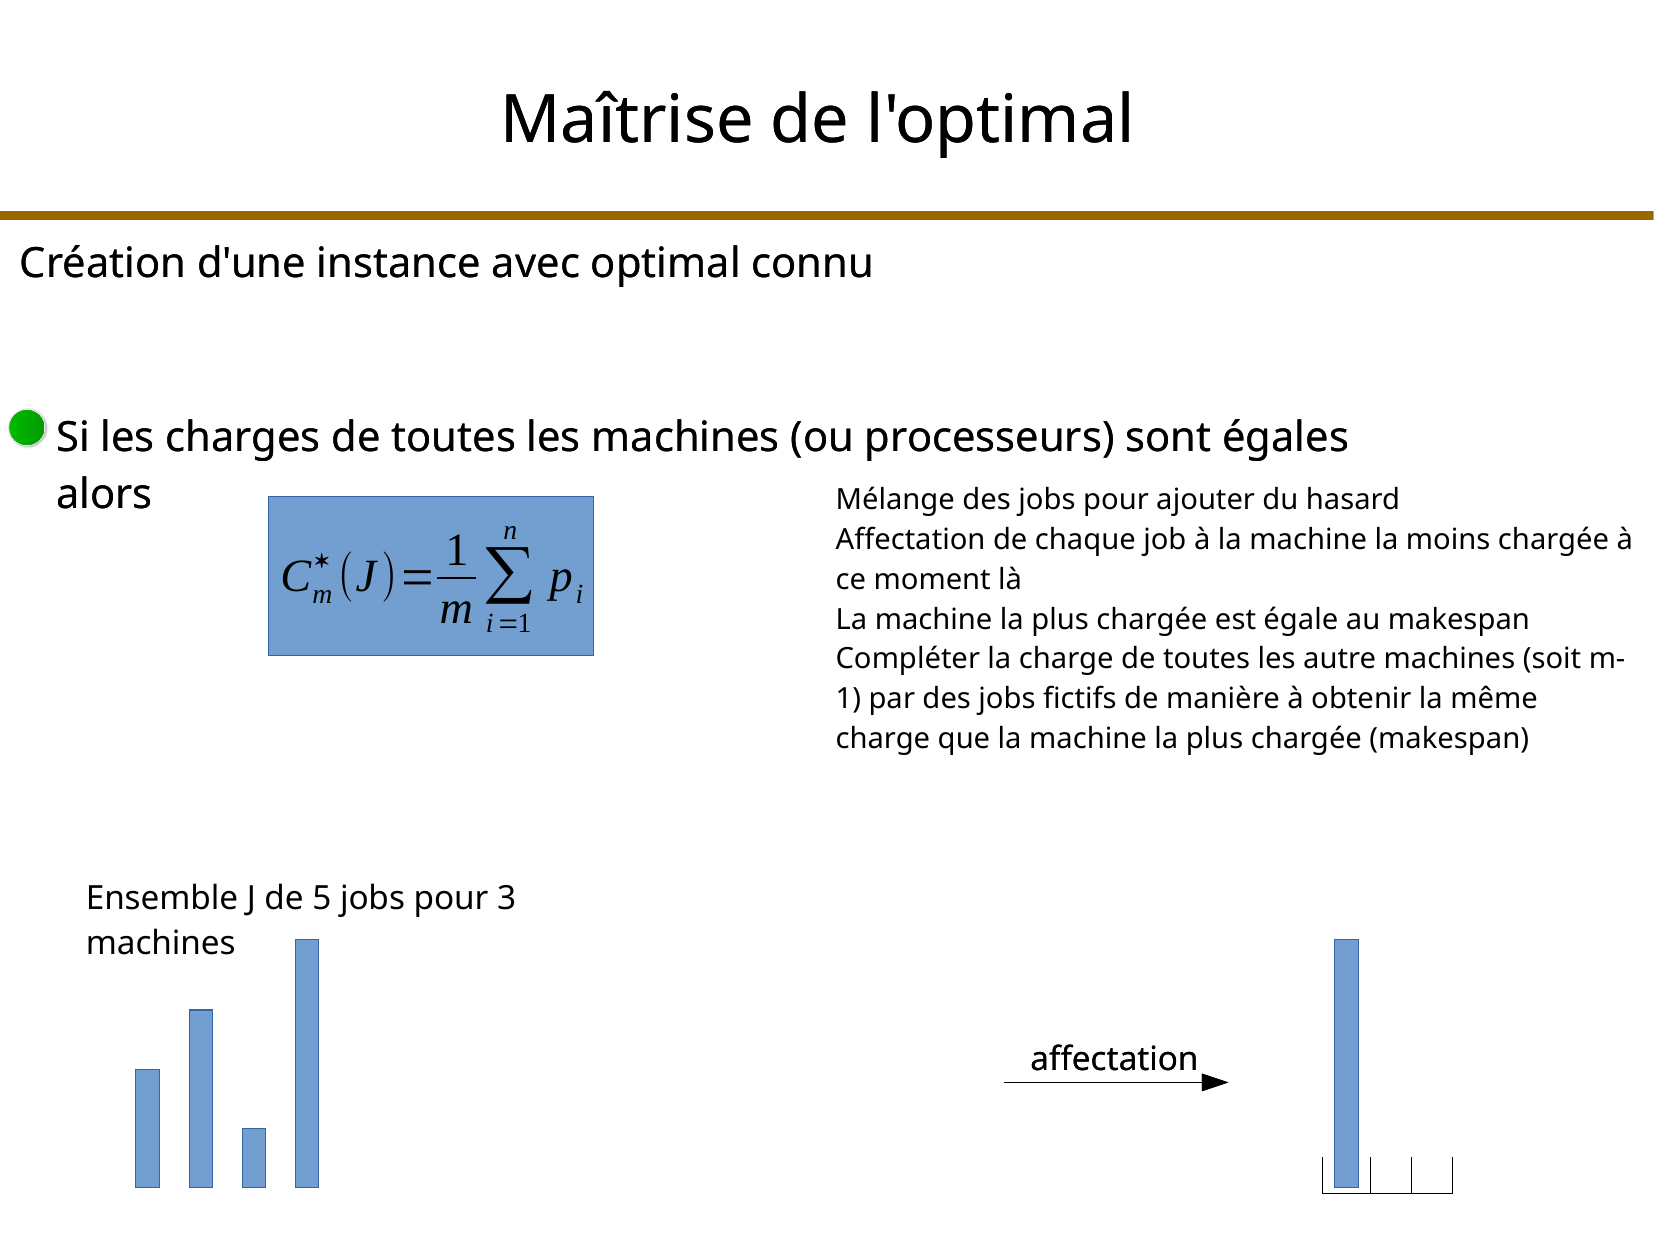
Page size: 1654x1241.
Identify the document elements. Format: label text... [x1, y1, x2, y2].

text_box [295, 996, 319, 1188]
text_box [189, 1009, 213, 1188]
text_box [242, 1128, 266, 1188]
title Maîtrise de l'optimal [82, 46, 1571, 187]
text_box Ensemble J de 5 jobs pour 3 machines [70, 866, 674, 996]
text_box Mélange des jobs pour ajouter du hasard Affectation de chaque job à la machine la moins chargée à ce moment là La machine la plus chargée est égale au makespan Compléter la charge de toutes les autre machines (soit m-1) par des jobs fictifs de manière à obtenir la même charge que la machine la plus chargée (makespan) [820, 471, 1654, 723]
text_box affectation [1015, 1027, 1217, 1083]
picture [6, 407, 50, 450]
text_box Création d'une instance avec optimal connu [5, 225, 922, 384]
text_box [1334, 939, 1359, 1188]
text_box Si les charges de toutes les machines (ou processeurs) sont égales alors [41, 399, 1441, 473]
text_box [135, 1069, 160, 1188]
text_box [268, 496, 594, 513]
text_box [268, 638, 594, 656]
picture [268, 513, 594, 638]
